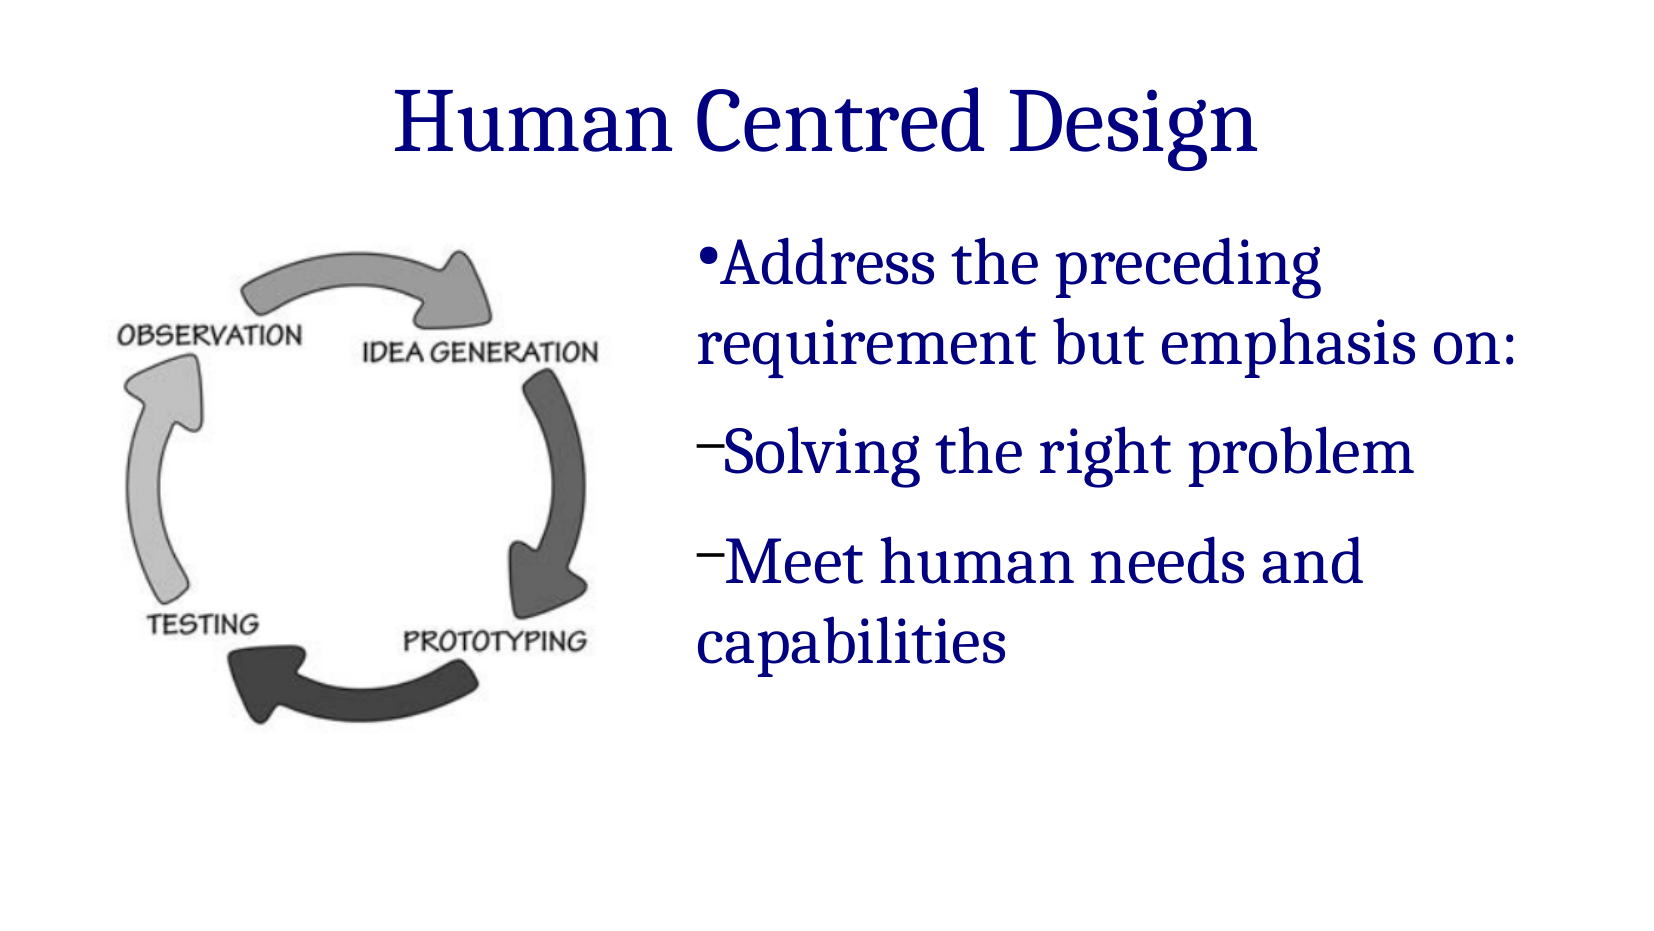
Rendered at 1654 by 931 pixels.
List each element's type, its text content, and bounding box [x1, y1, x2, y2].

list Address the preceding requirement but emphasis on: Solving the right problem Meet human needs and capabilities [696, 217, 1572, 758]
title Human Centred Design [82, 37, 1571, 193]
picture [0, 217, 646, 758]
